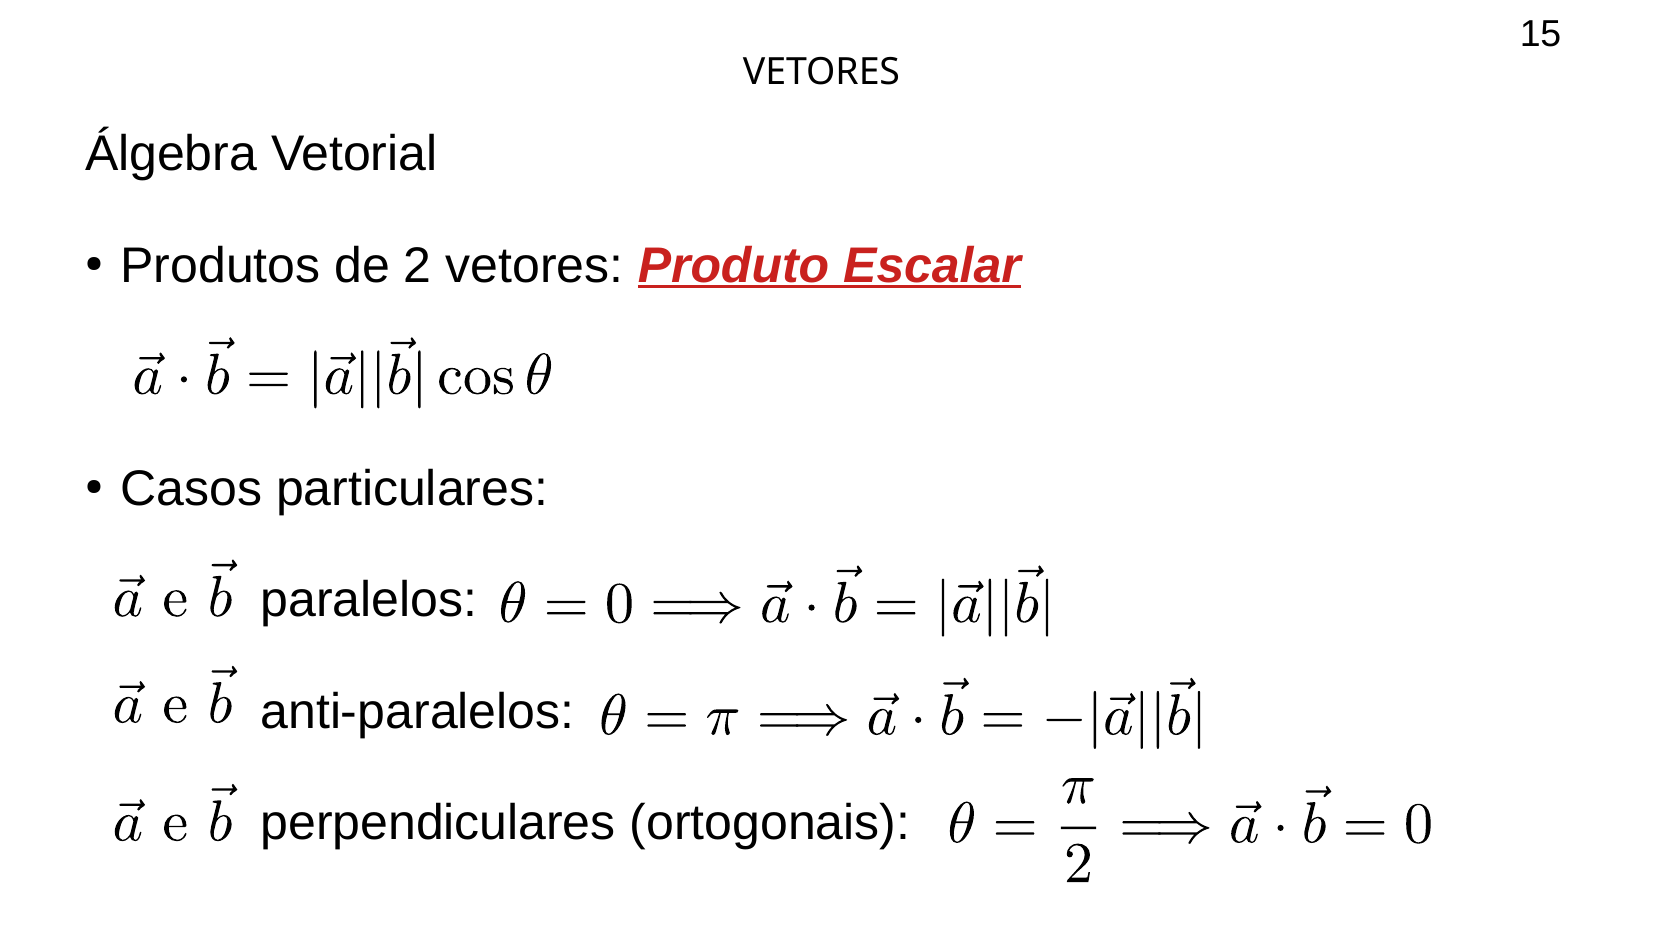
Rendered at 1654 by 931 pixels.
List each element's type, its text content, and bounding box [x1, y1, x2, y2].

picture [498, 565, 1049, 637]
picture [947, 778, 1431, 883]
picture [108, 559, 238, 617]
text_box <number> [1505, 4, 1654, 75]
picture [599, 677, 1201, 749]
picture [126, 334, 554, 411]
picture [108, 665, 238, 724]
text_box Álgebra Vetorial Produtos de 2 vetores: Produto Escalar Casos particulares: paralelos: anti-paralelos: perpendiculares (ortogonais): [70, 118, 1613, 858]
picture [108, 783, 238, 842]
text_box VETORES [728, 11, 937, 93]
